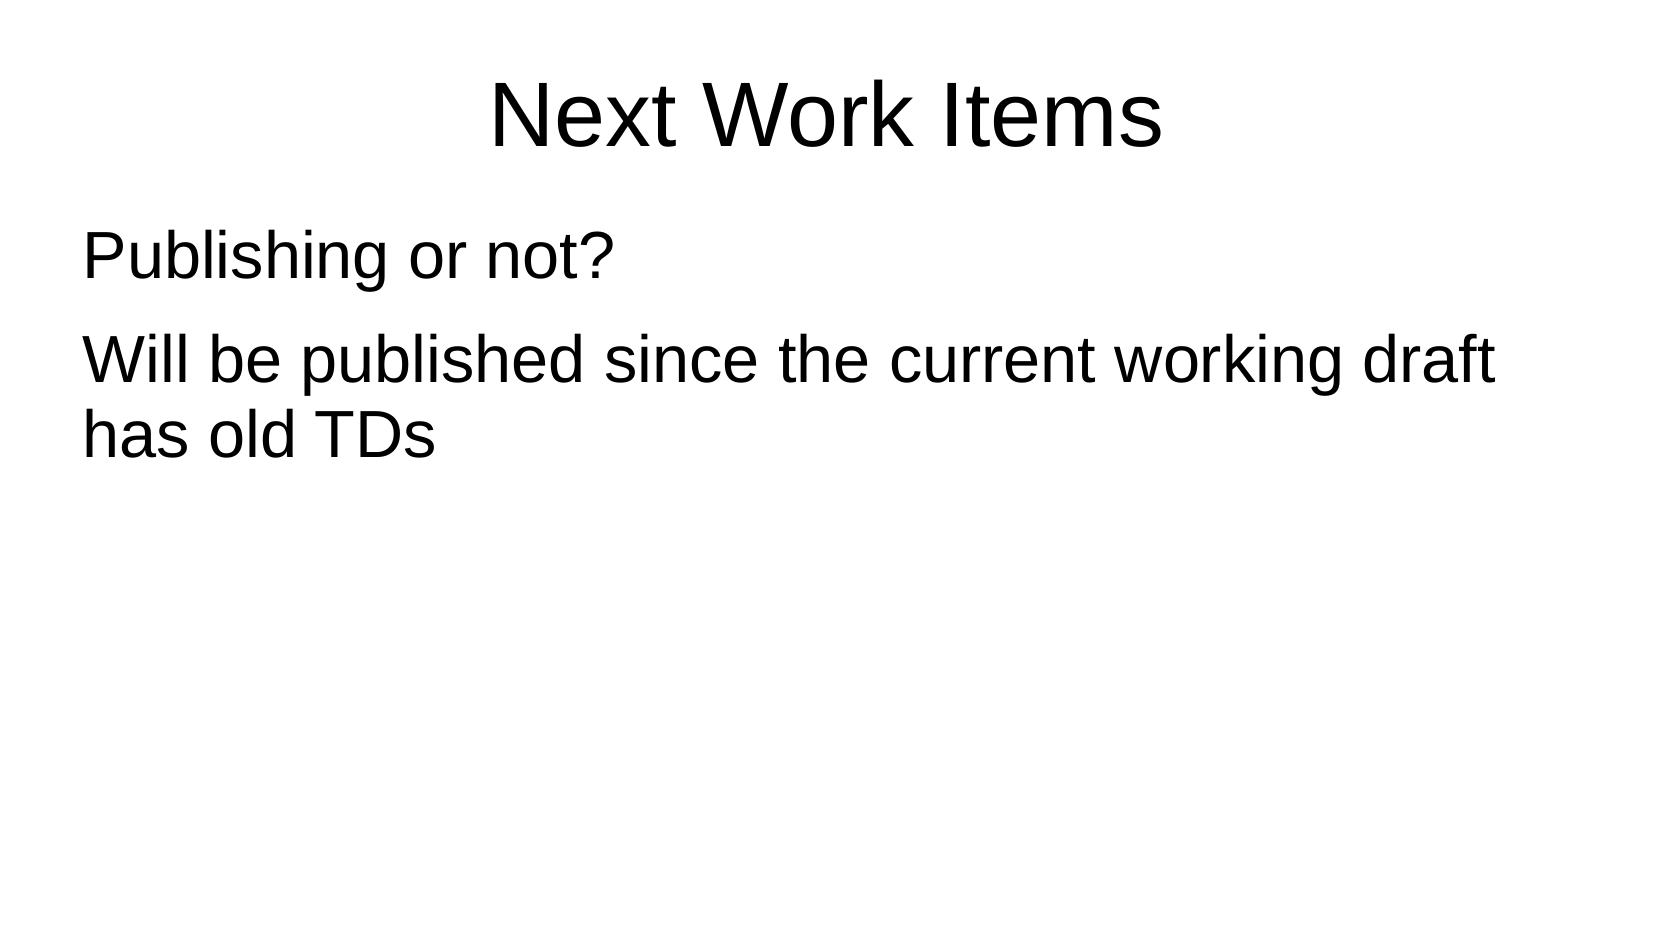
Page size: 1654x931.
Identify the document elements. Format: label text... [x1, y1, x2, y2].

title Next Work Items [82, 37, 1571, 193]
list Publishing or not? Will be published since the current working draft has old TDs [82, 217, 1571, 758]
